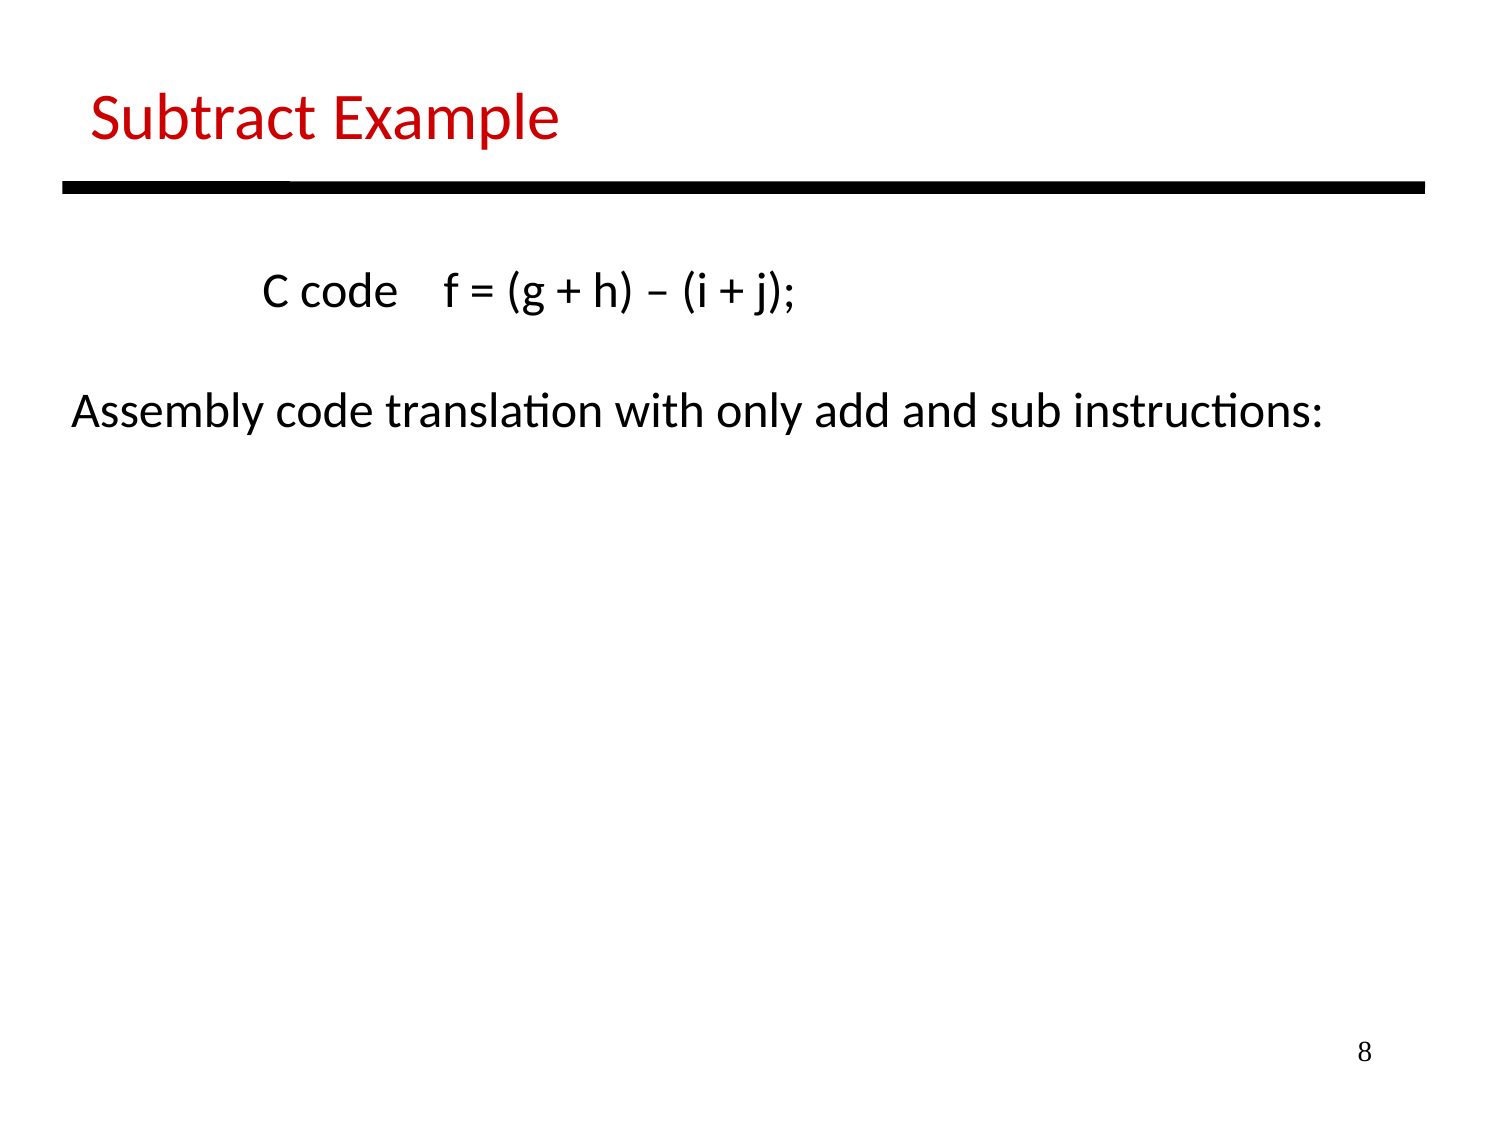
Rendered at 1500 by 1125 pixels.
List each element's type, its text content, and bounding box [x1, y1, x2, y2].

text_box Subtract Example [75, 65, 577, 160]
slide_number <number> [1074, 1025, 1388, 1100]
text_box C code f = (g + h) – (i + j); Assembly code translation with only add and sub instructions: [56, 249, 1340, 445]
